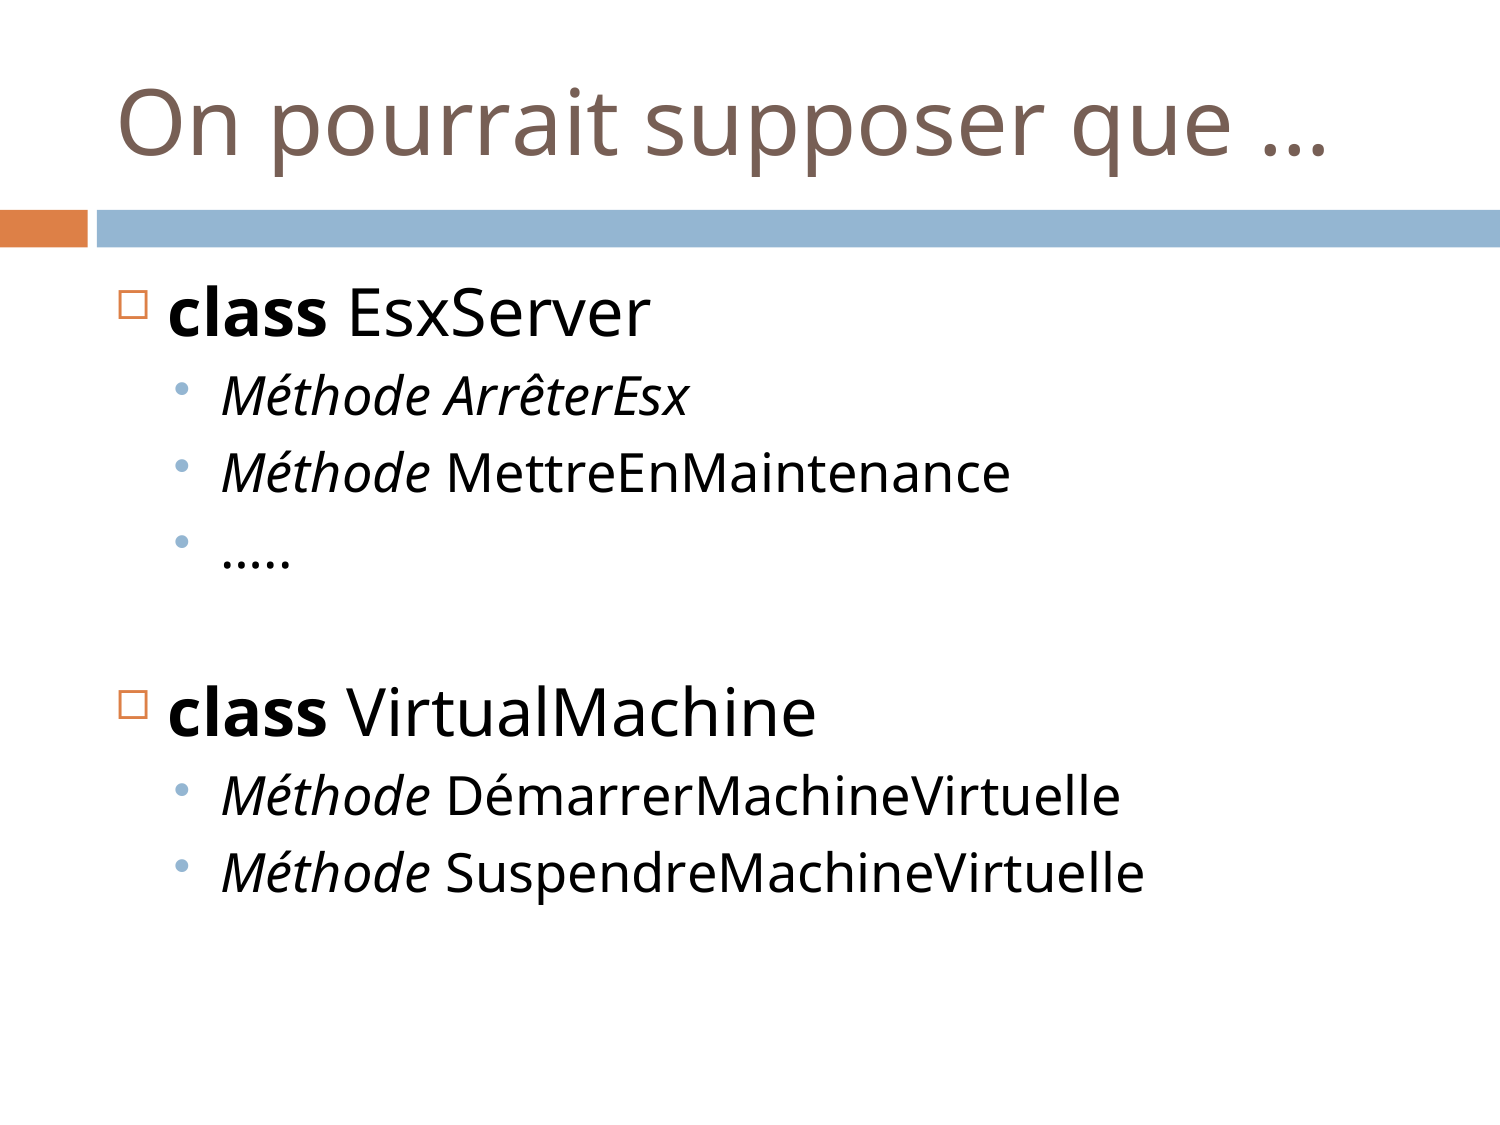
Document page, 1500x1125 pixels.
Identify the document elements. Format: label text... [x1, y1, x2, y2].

list class EsxServer Méthode ArrêterEsx Méthode MettreEnMaintenance ….. class VirtualMachine Méthode DémarrerMachineVirtuelle Méthode SuspendreMachineVirtuelle [100, 262, 1438, 1125]
title On pourrait supposer que … [100, 37, 1438, 201]
